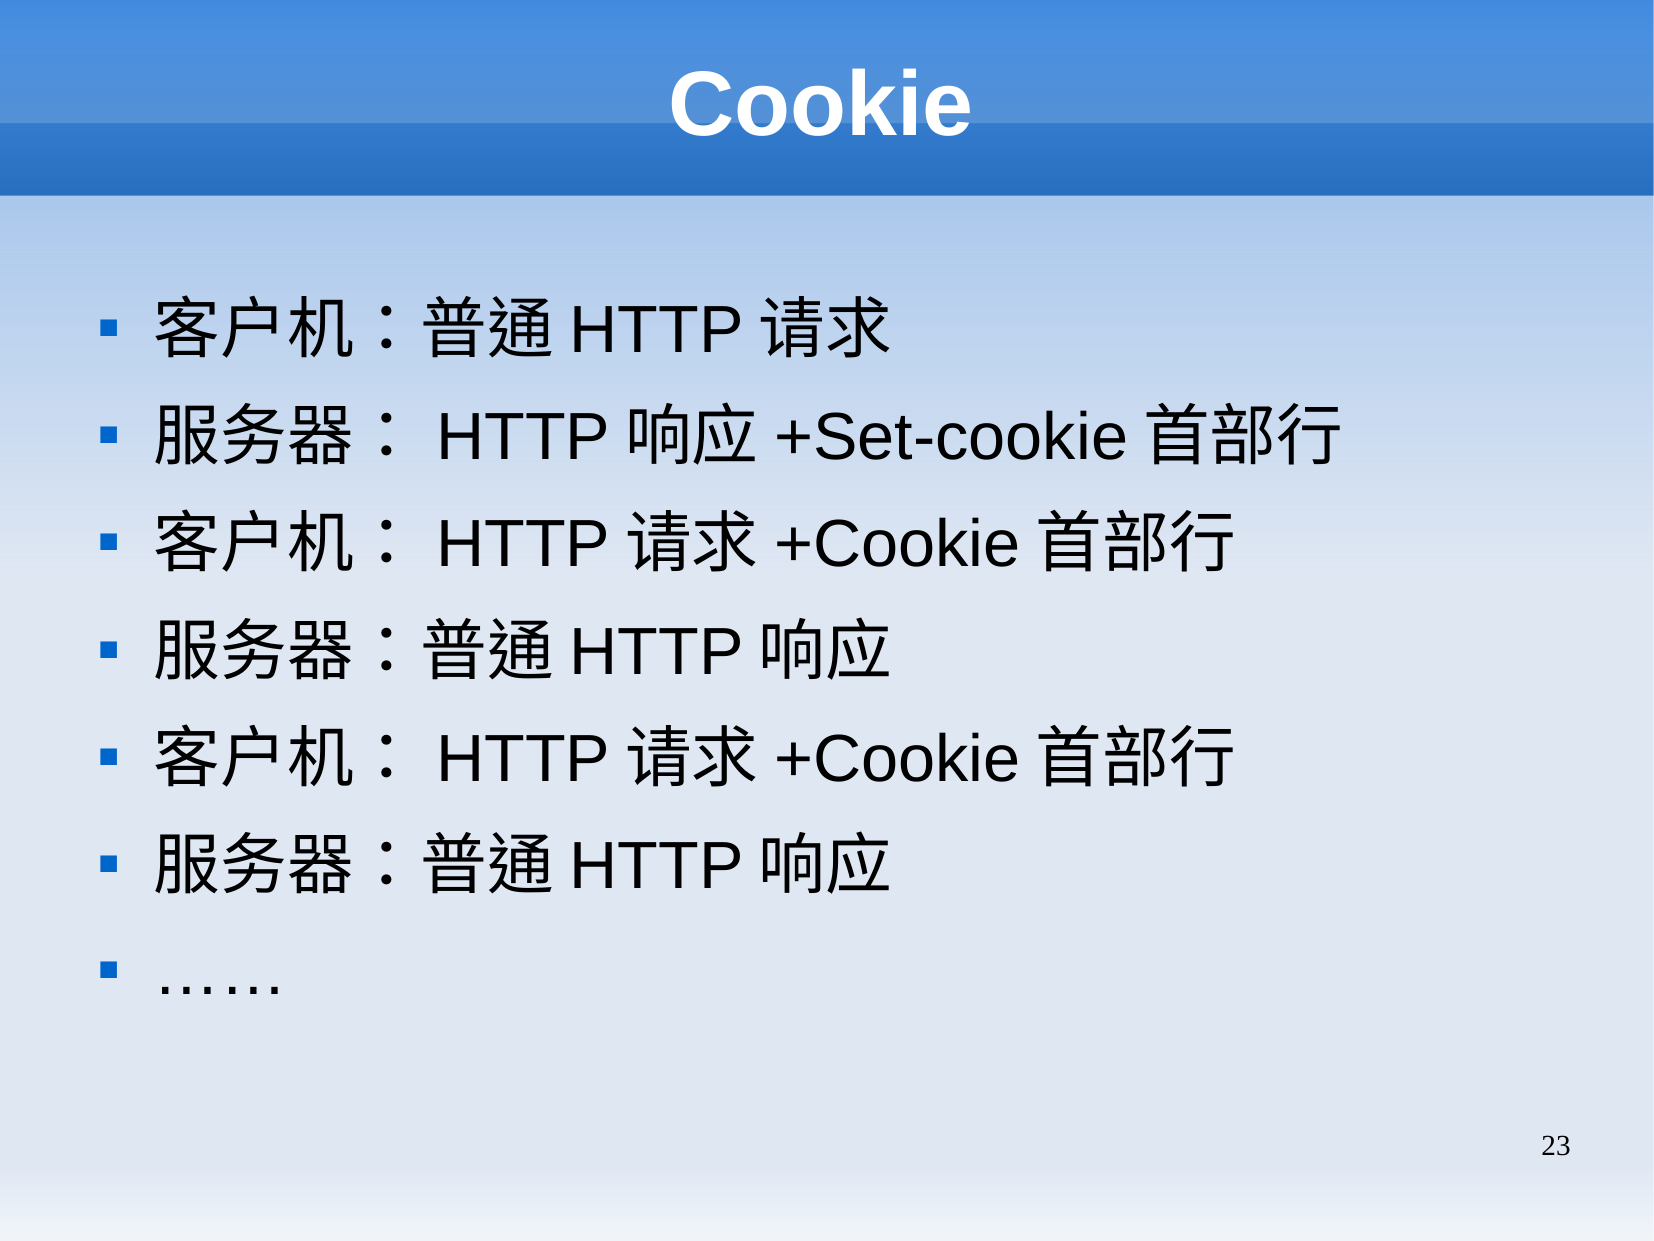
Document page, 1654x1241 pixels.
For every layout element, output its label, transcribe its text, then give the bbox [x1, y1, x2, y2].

picture [0, 0, 1654, 1241]
title Cookie [76, 0, 1565, 208]
list 客户机：普通HTTP请求 服务器：HTTP响应+Set-cookie首部行 客户机：HTTP请求+Cookie首部行 服务器：普通HTTP响应 客户机：HTTP请求+Cookie首部行 服务器：普通HTTP响应 …… [82, 290, 1571, 1109]
